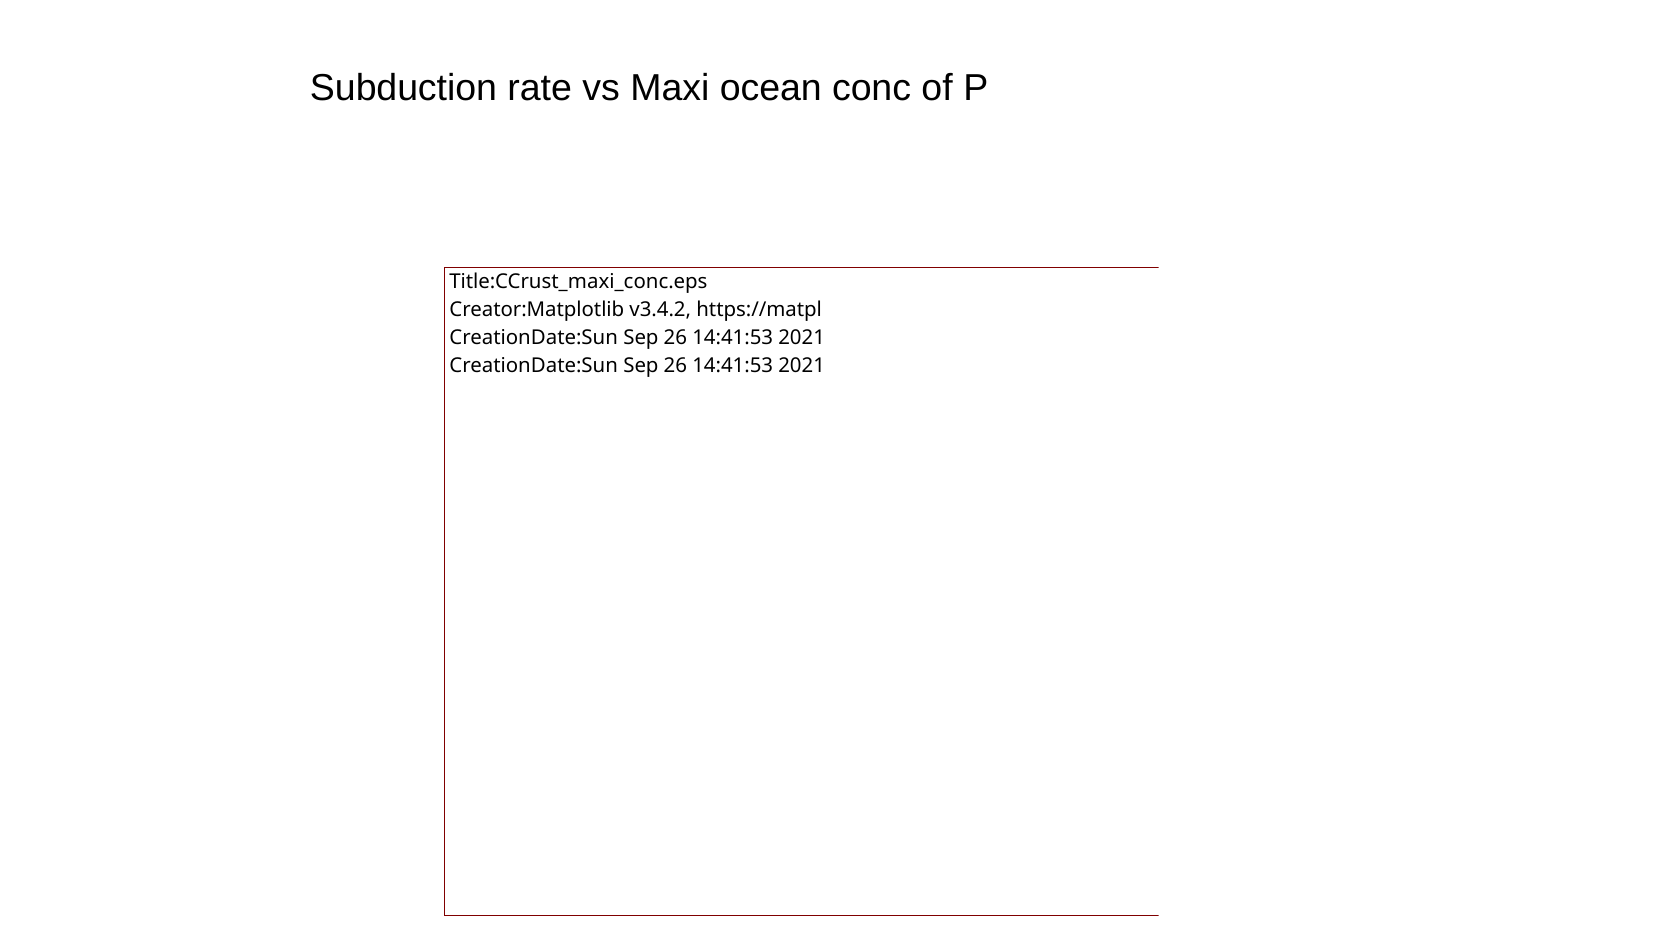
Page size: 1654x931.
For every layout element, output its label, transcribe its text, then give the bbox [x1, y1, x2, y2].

text_box Subduction rate vs Maxi ocean conc of P [295, 59, 1329, 116]
picture [442, 265, 1159, 916]
